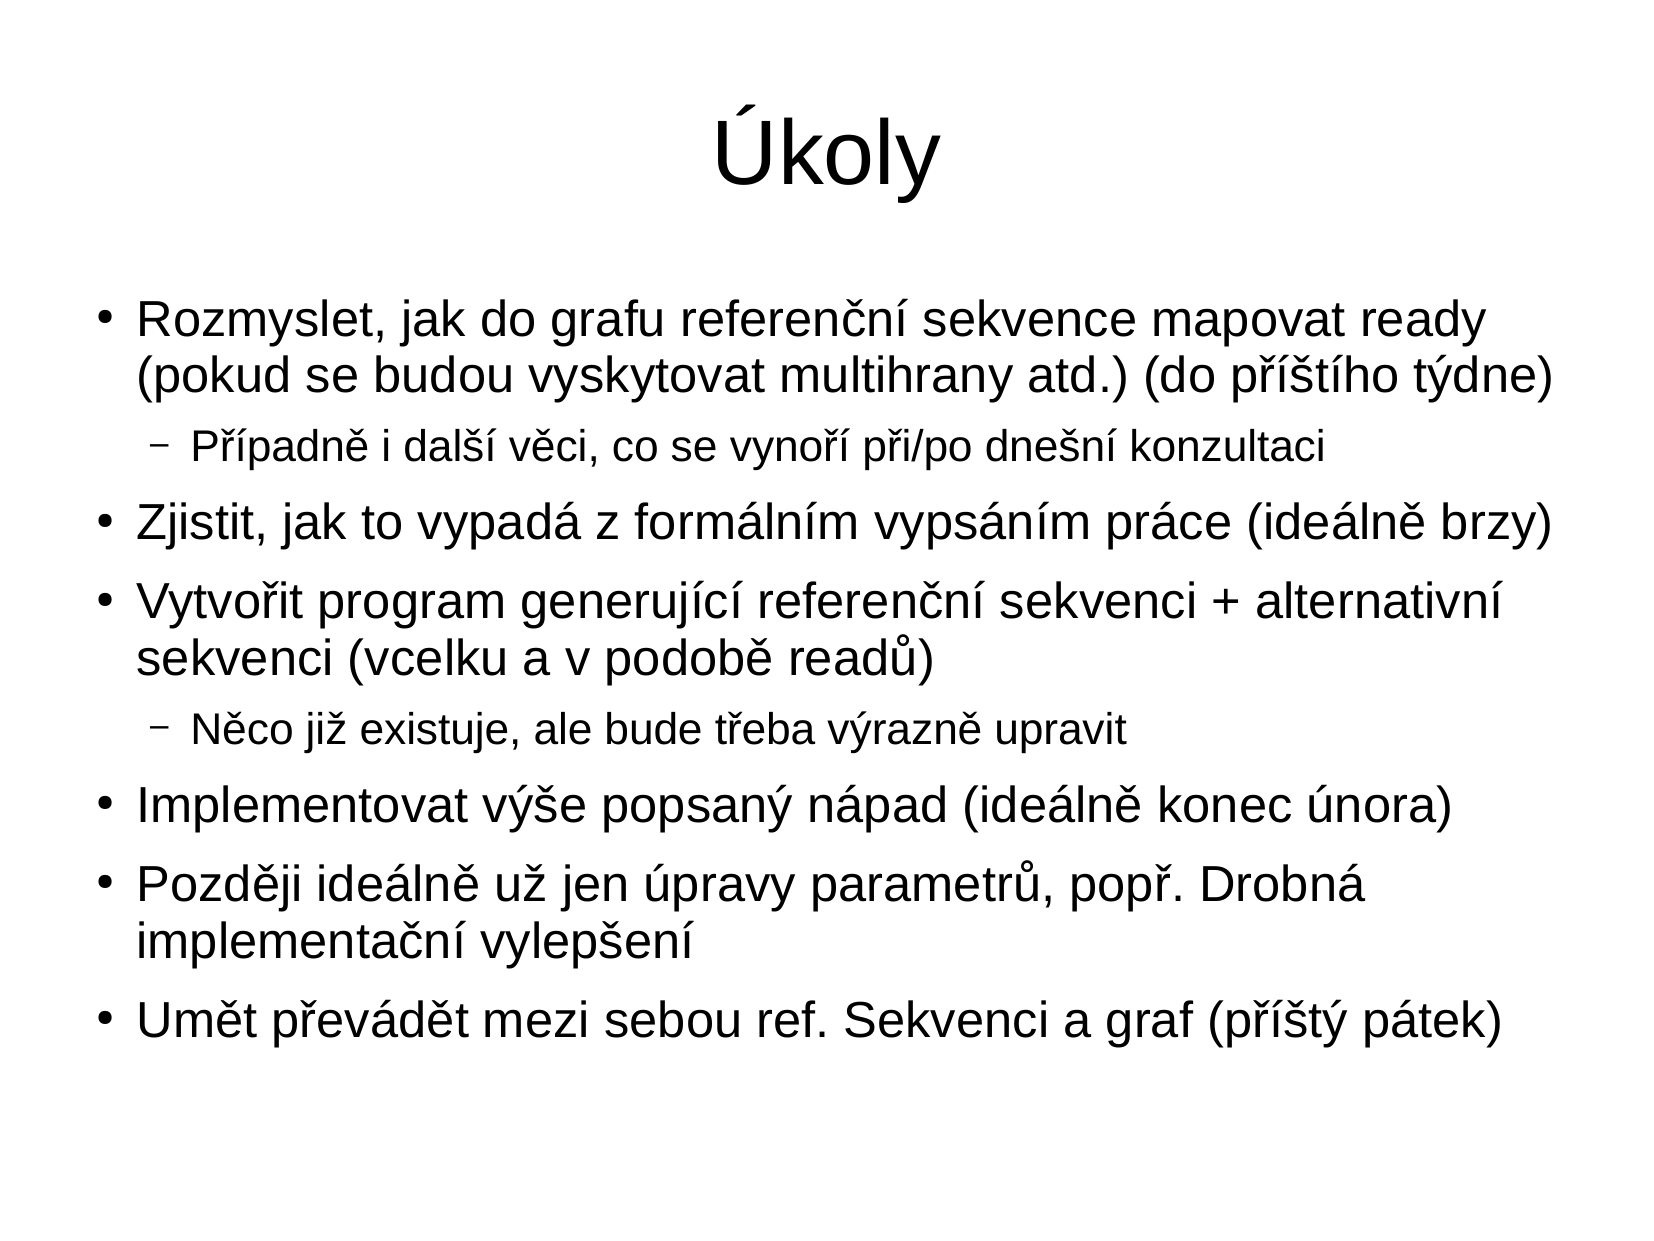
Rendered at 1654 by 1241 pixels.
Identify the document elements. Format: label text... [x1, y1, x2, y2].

title Úkoly [82, 49, 1571, 257]
list Rozmyslet, jak do grafu referenční sekvence mapovat ready (pokud se budou vyskytovat multihrany atd.) (do příštího týdne) Případně i další věci, co se vynoří při/po dnešní konzultaci Zjistit, jak to vypadá z formálním vypsáním práce (ideálně brzy) Vytvořit program generující referenční sekvenci + alternativní sekvenci (vcelku a v podobě readů) Něco již existuje, ale bude třeba výrazně upravit Implementovat výše popsaný nápad (ideálně konec února) Později ideálně už jen úpravy parametrů, popř. Drobná implementační vylepšení Umět převádět mezi sebou ref. Sekvenci a graf (příštý pátek) [82, 290, 1571, 1170]
